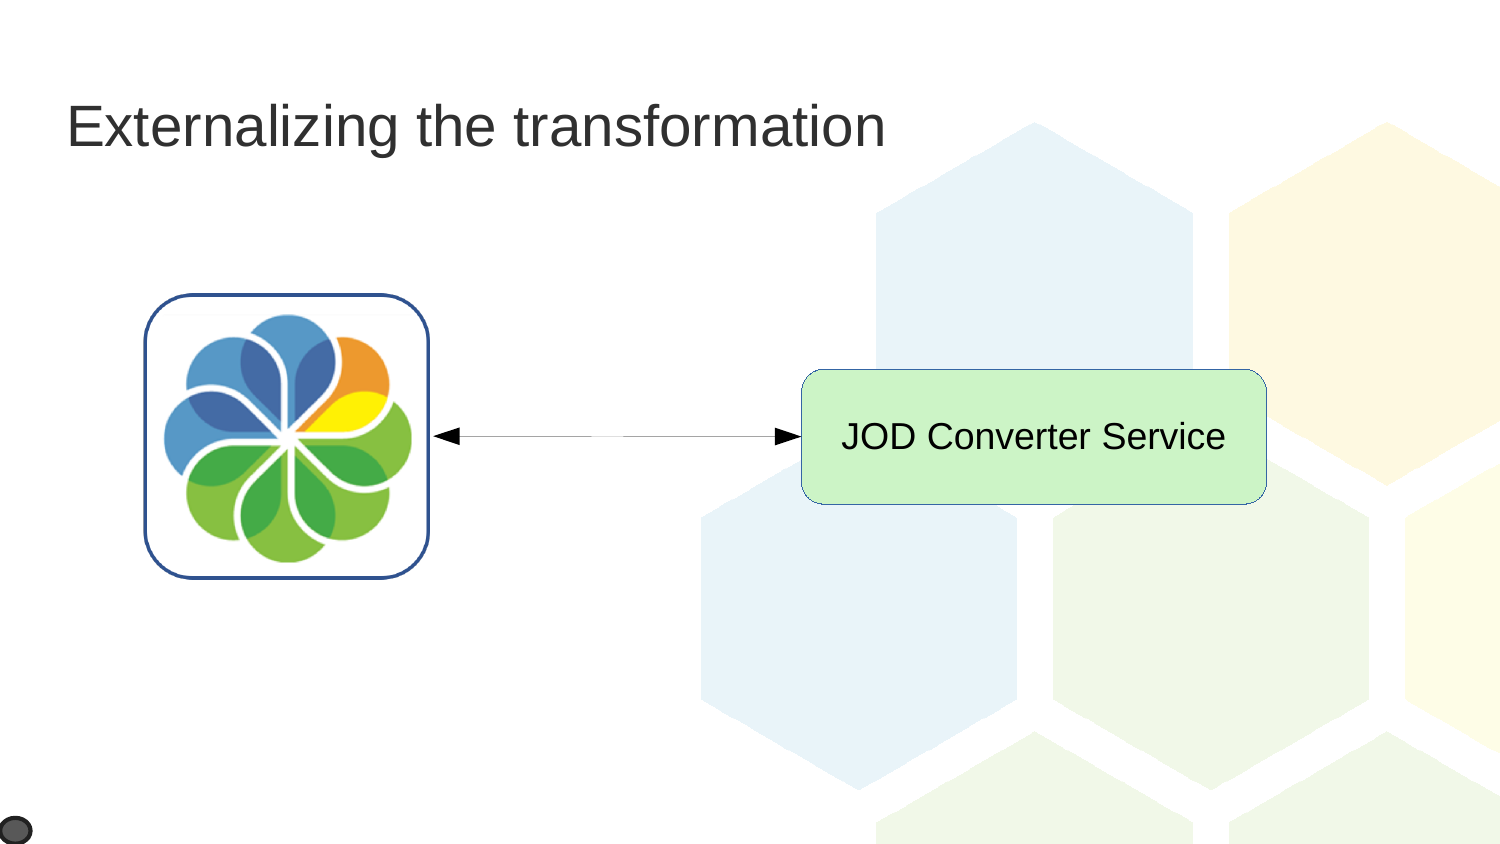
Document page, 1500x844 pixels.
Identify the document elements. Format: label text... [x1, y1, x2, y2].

text_box [0, 817, 31, 844]
picture [0, 0, 1500, 844]
text_box JOD Converter Service [801, 369, 1267, 505]
title Externalizing the transformation [51, 72, 1449, 167]
picture [0, 835, 10, 844]
